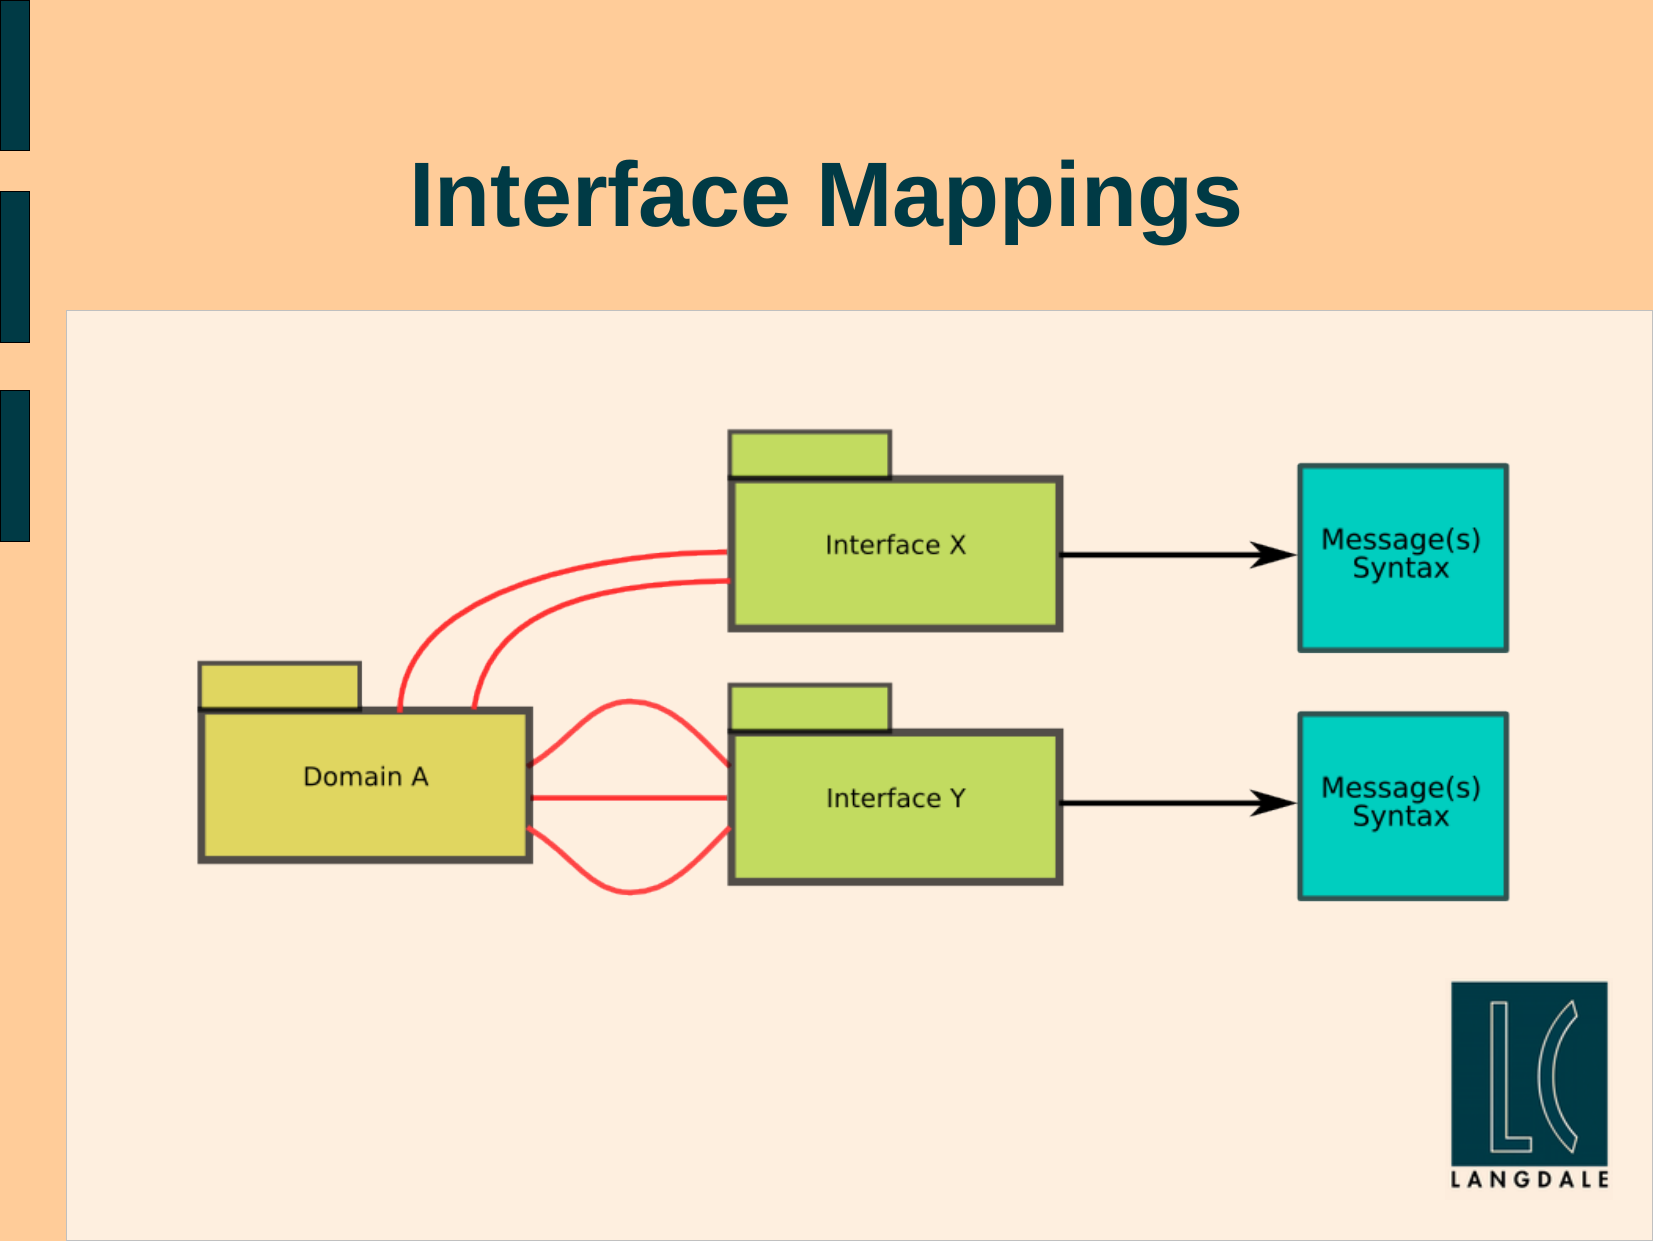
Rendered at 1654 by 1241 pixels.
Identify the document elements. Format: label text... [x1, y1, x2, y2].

picture [37, 256, 1653, 1241]
title Interface Mappings [121, 91, 1534, 256]
